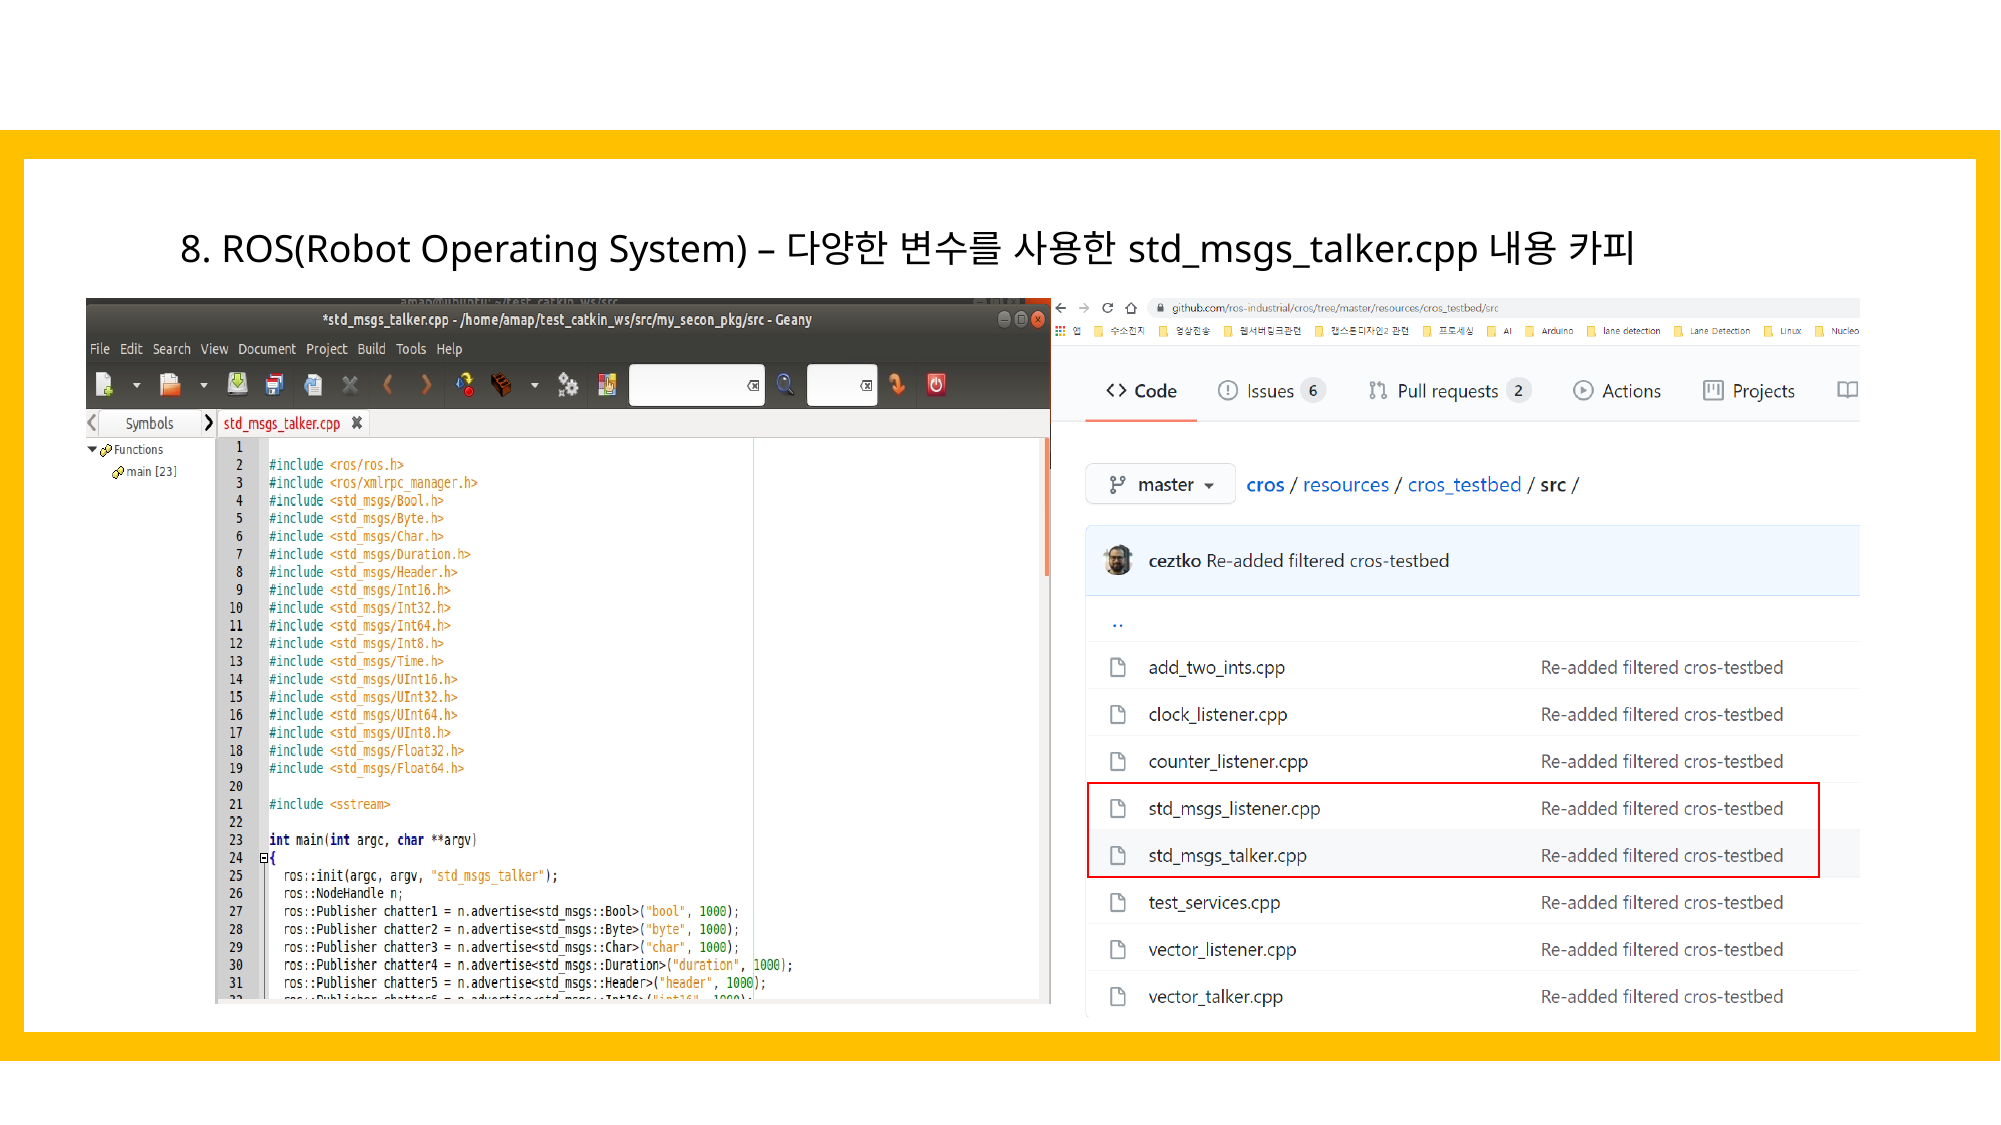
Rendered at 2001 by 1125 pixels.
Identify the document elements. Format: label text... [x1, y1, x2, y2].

text_box 8. ROS(Robot Operating System) – 다양한 변수를 사용한 std_msgs_talker.cpp 내용 카피 [165, 217, 1771, 278]
picture [86, 298, 1860, 1018]
